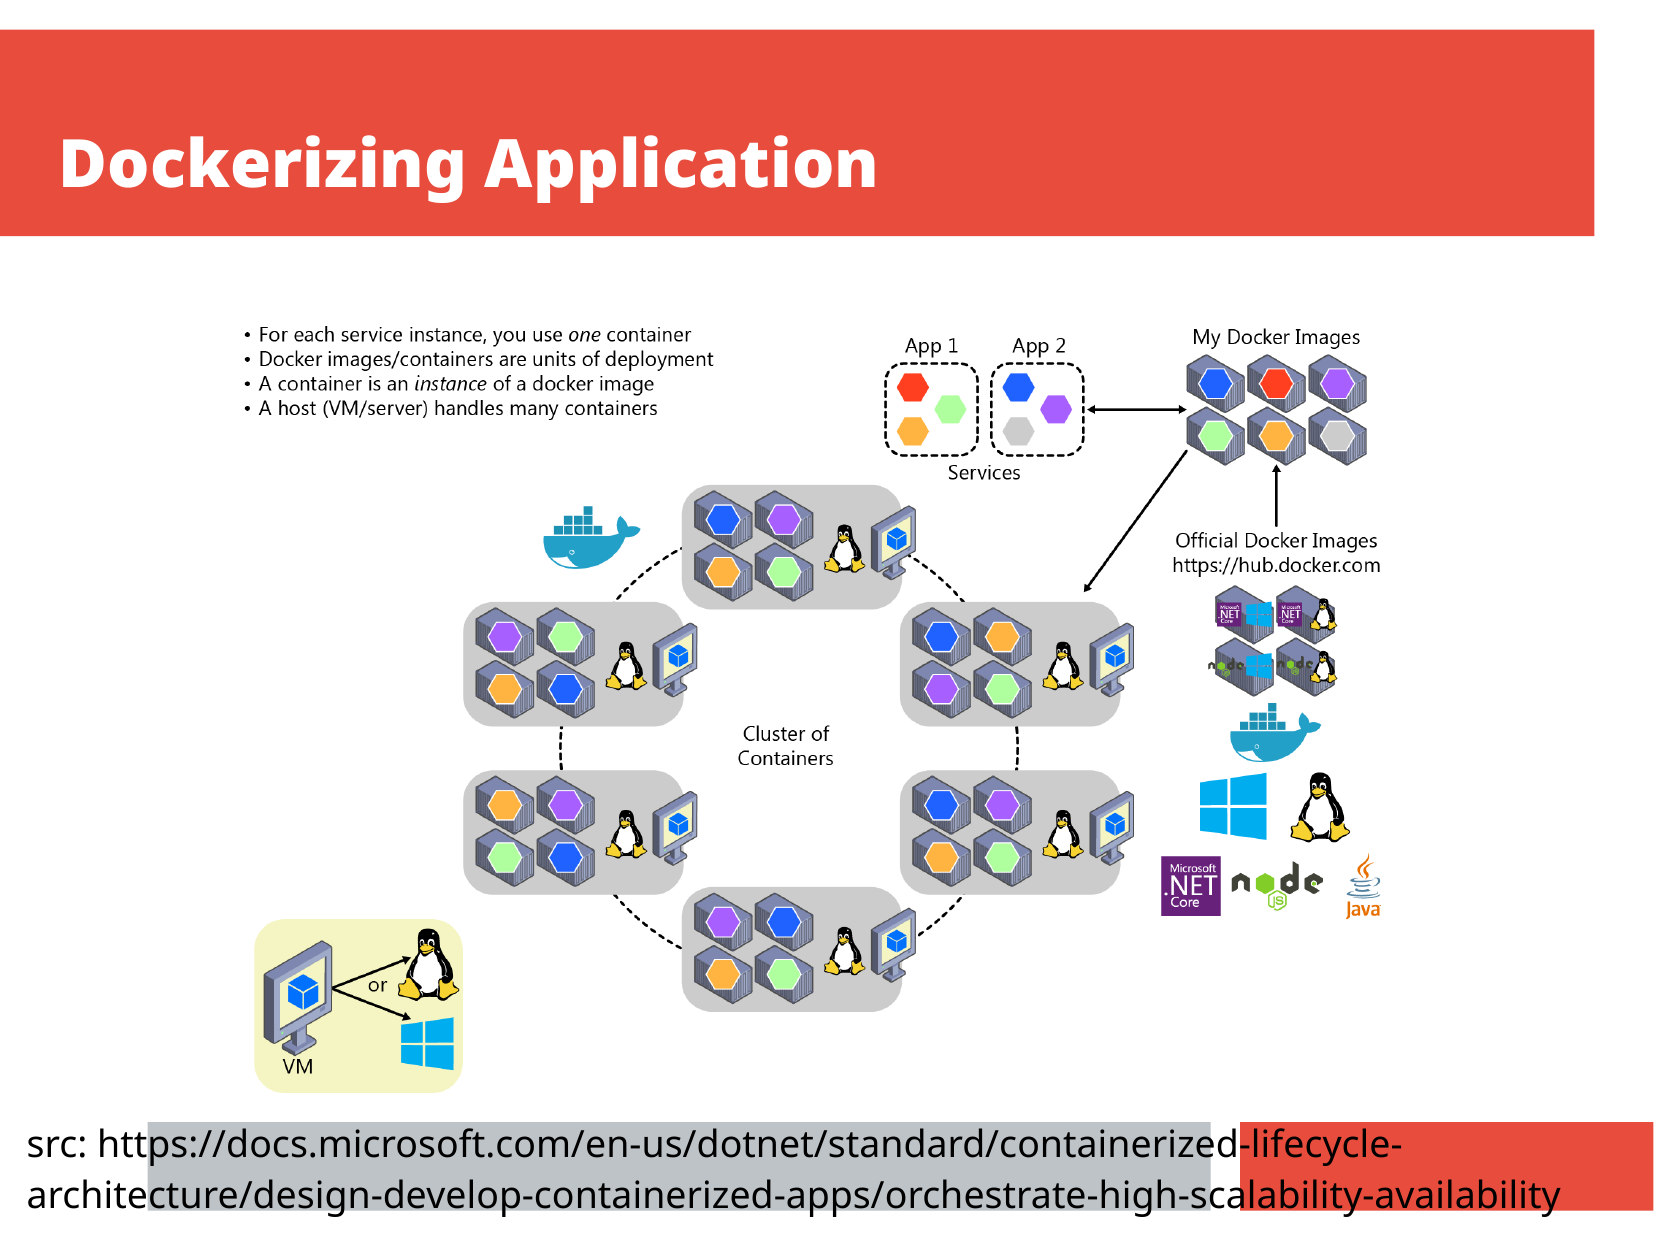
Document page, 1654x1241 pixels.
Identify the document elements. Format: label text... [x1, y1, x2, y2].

text_box src: https://docs.microsoft.com/en-us/dotnet/standard/containerized-lifecycle-architecture/design-develop-containerized-apps/orchestrate-high-scalability-availability [11, 1110, 1607, 1220]
picture [243, 324, 1381, 1093]
title Dockerizing Application [59, 59, 1595, 207]
